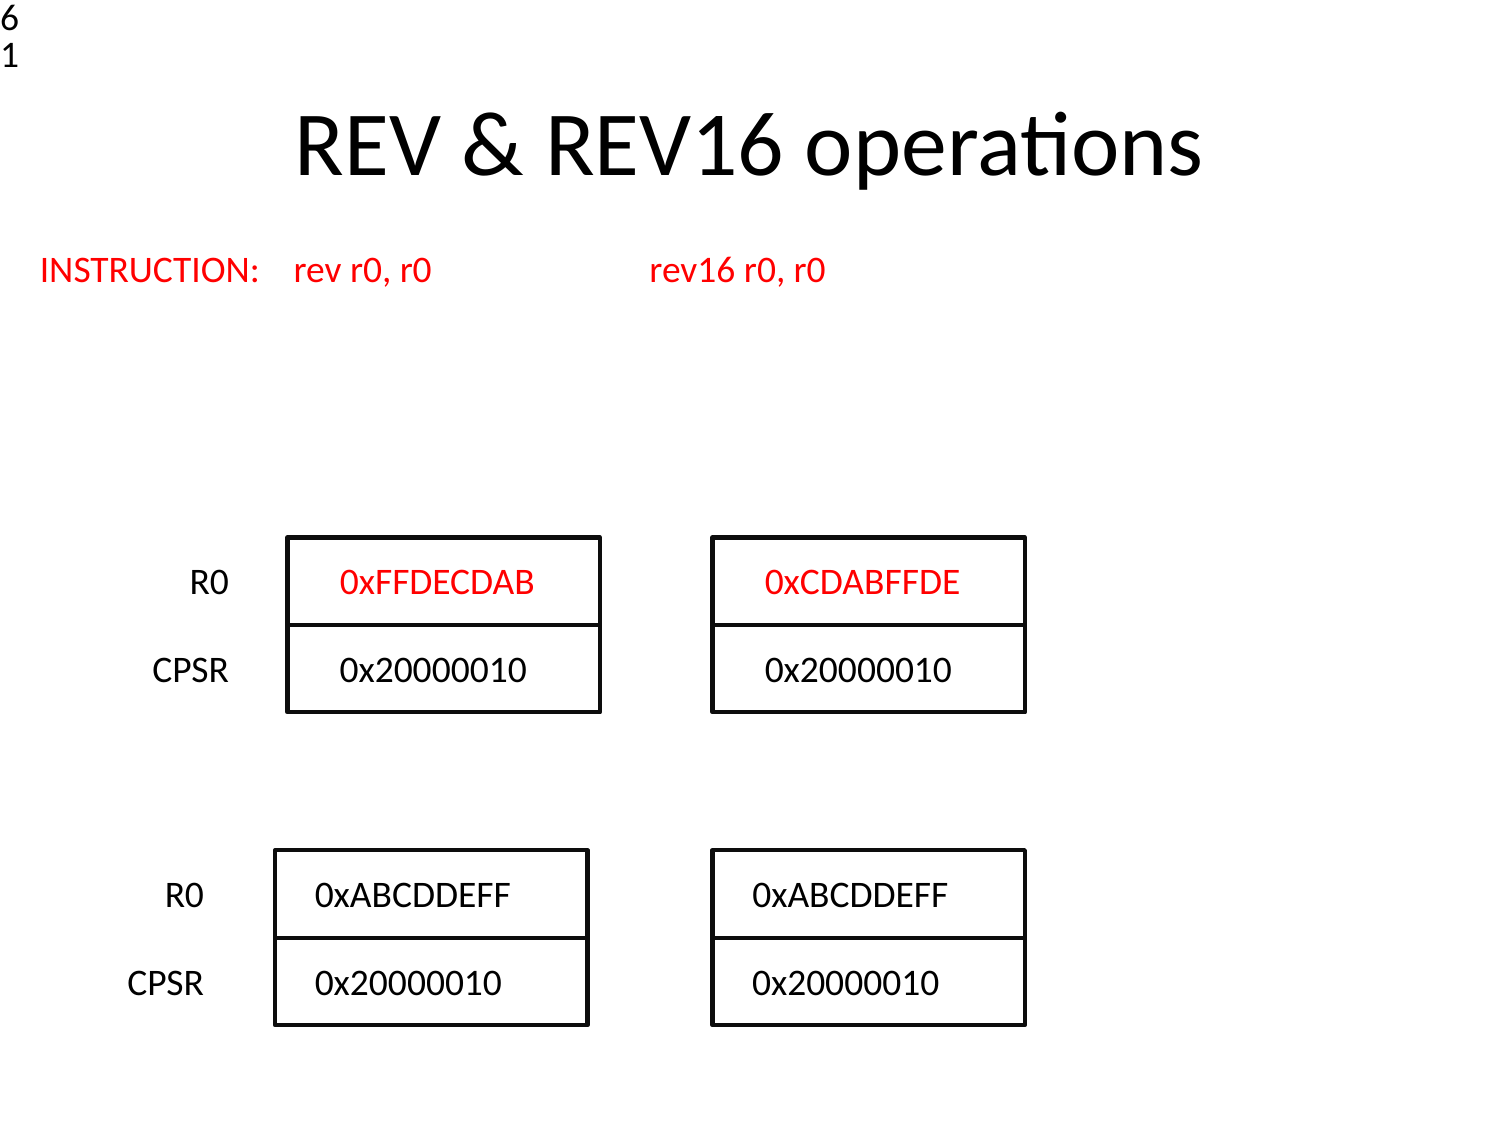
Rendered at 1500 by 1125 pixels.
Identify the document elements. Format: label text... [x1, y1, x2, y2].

text_box R0 [174, 549, 250, 610]
text_box 0x20000010 [737, 950, 963, 1011]
text_box 0xFFDECDAB [324, 549, 575, 610]
text_box 0x20000010 [299, 950, 525, 1011]
text_box 0xABCDDEFF [300, 862, 550, 923]
text_box R0 [149, 862, 225, 923]
text_box CPSR [112, 950, 225, 1011]
text_box 0x20000010 [749, 637, 975, 698]
title REV & REV16 operations [75, 45, 1425, 233]
text_box 0xCDABFFDE [750, 549, 1000, 610]
text_box INSTRUCTION: rev r0, r0 rev16 r0, r0 [24, 237, 1425, 298]
text_box 0x20000010 [324, 637, 550, 698]
text_box CPSR [137, 637, 250, 698]
text_box 0xABCDDEFF [737, 862, 1000, 923]
